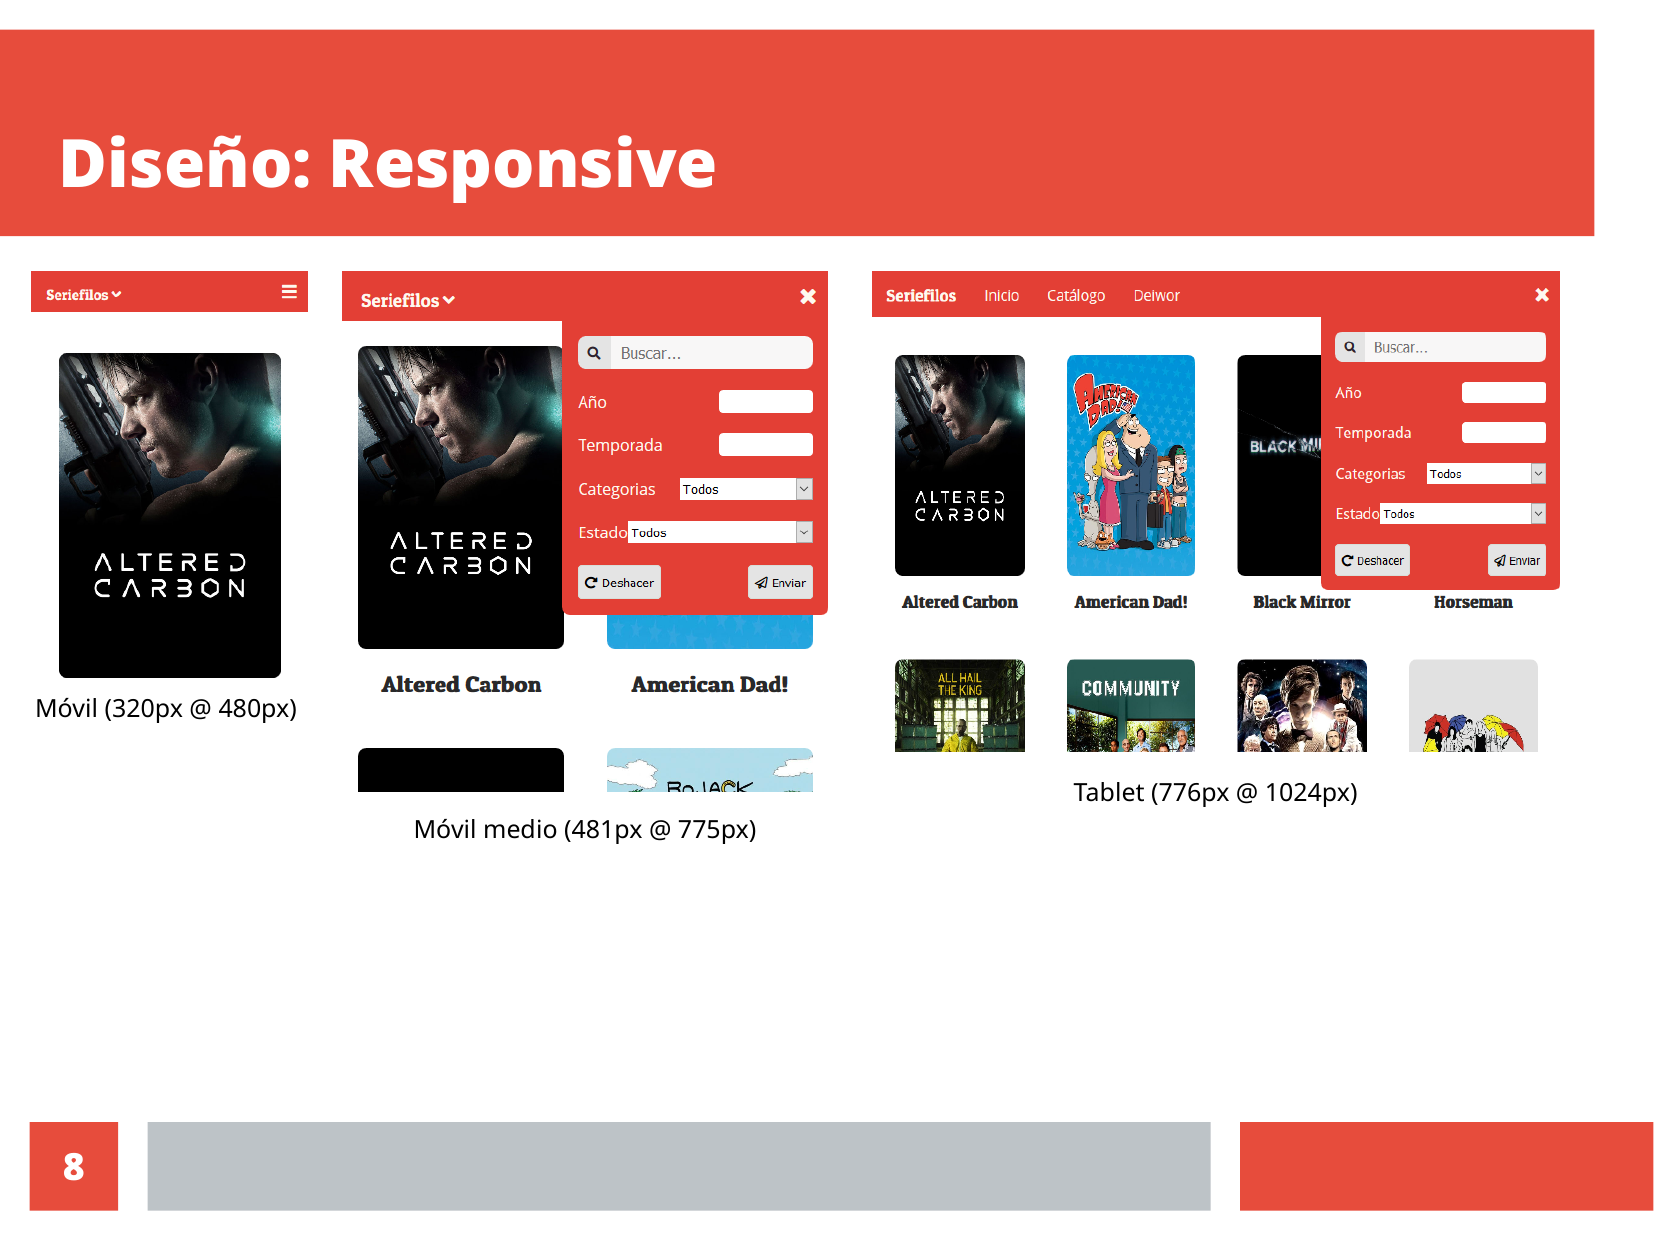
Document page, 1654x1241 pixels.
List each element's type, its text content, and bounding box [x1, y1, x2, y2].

picture [342, 271, 828, 792]
picture [872, 271, 1560, 752]
picture [31, 271, 308, 685]
title Diseño: Responsive [59, 59, 1595, 207]
